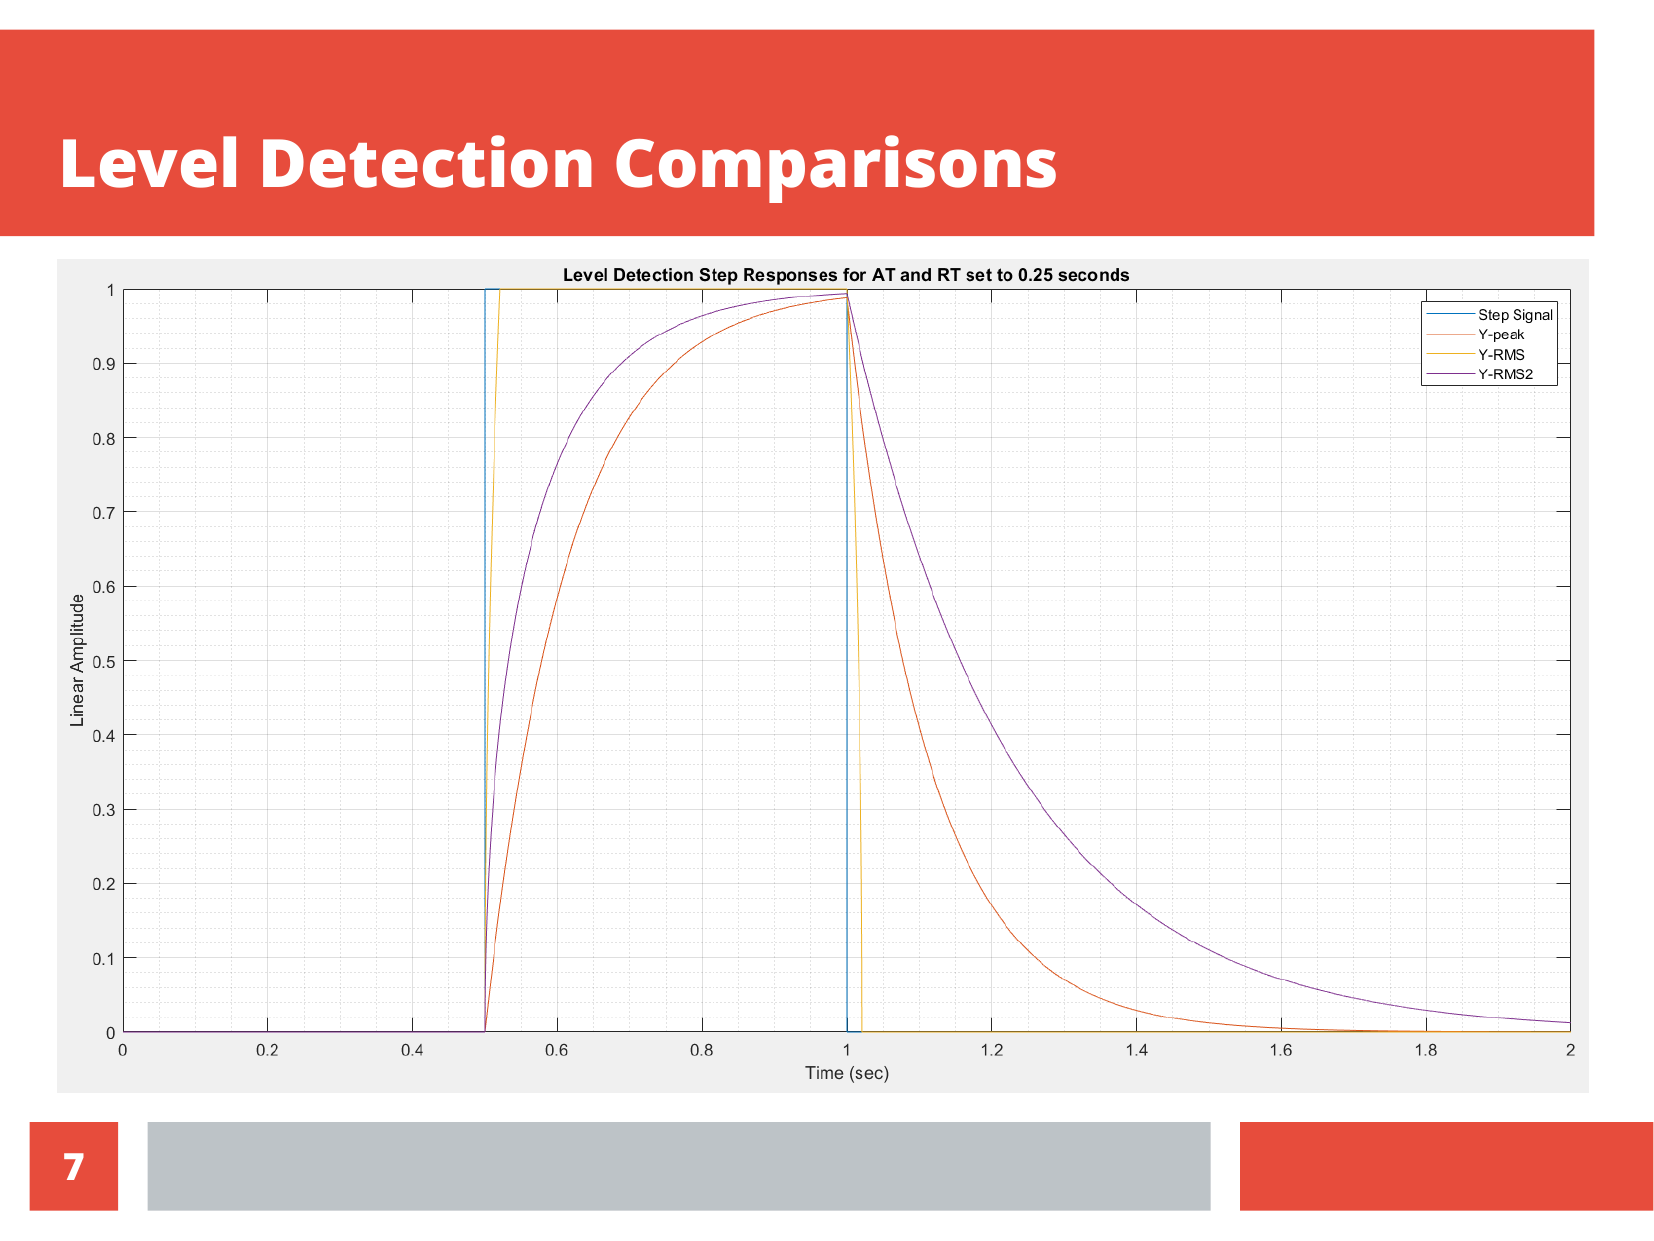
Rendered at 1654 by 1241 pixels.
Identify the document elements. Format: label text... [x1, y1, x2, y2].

title Level Detection Comparisons [59, 59, 1595, 207]
picture [57, 259, 1589, 1093]
